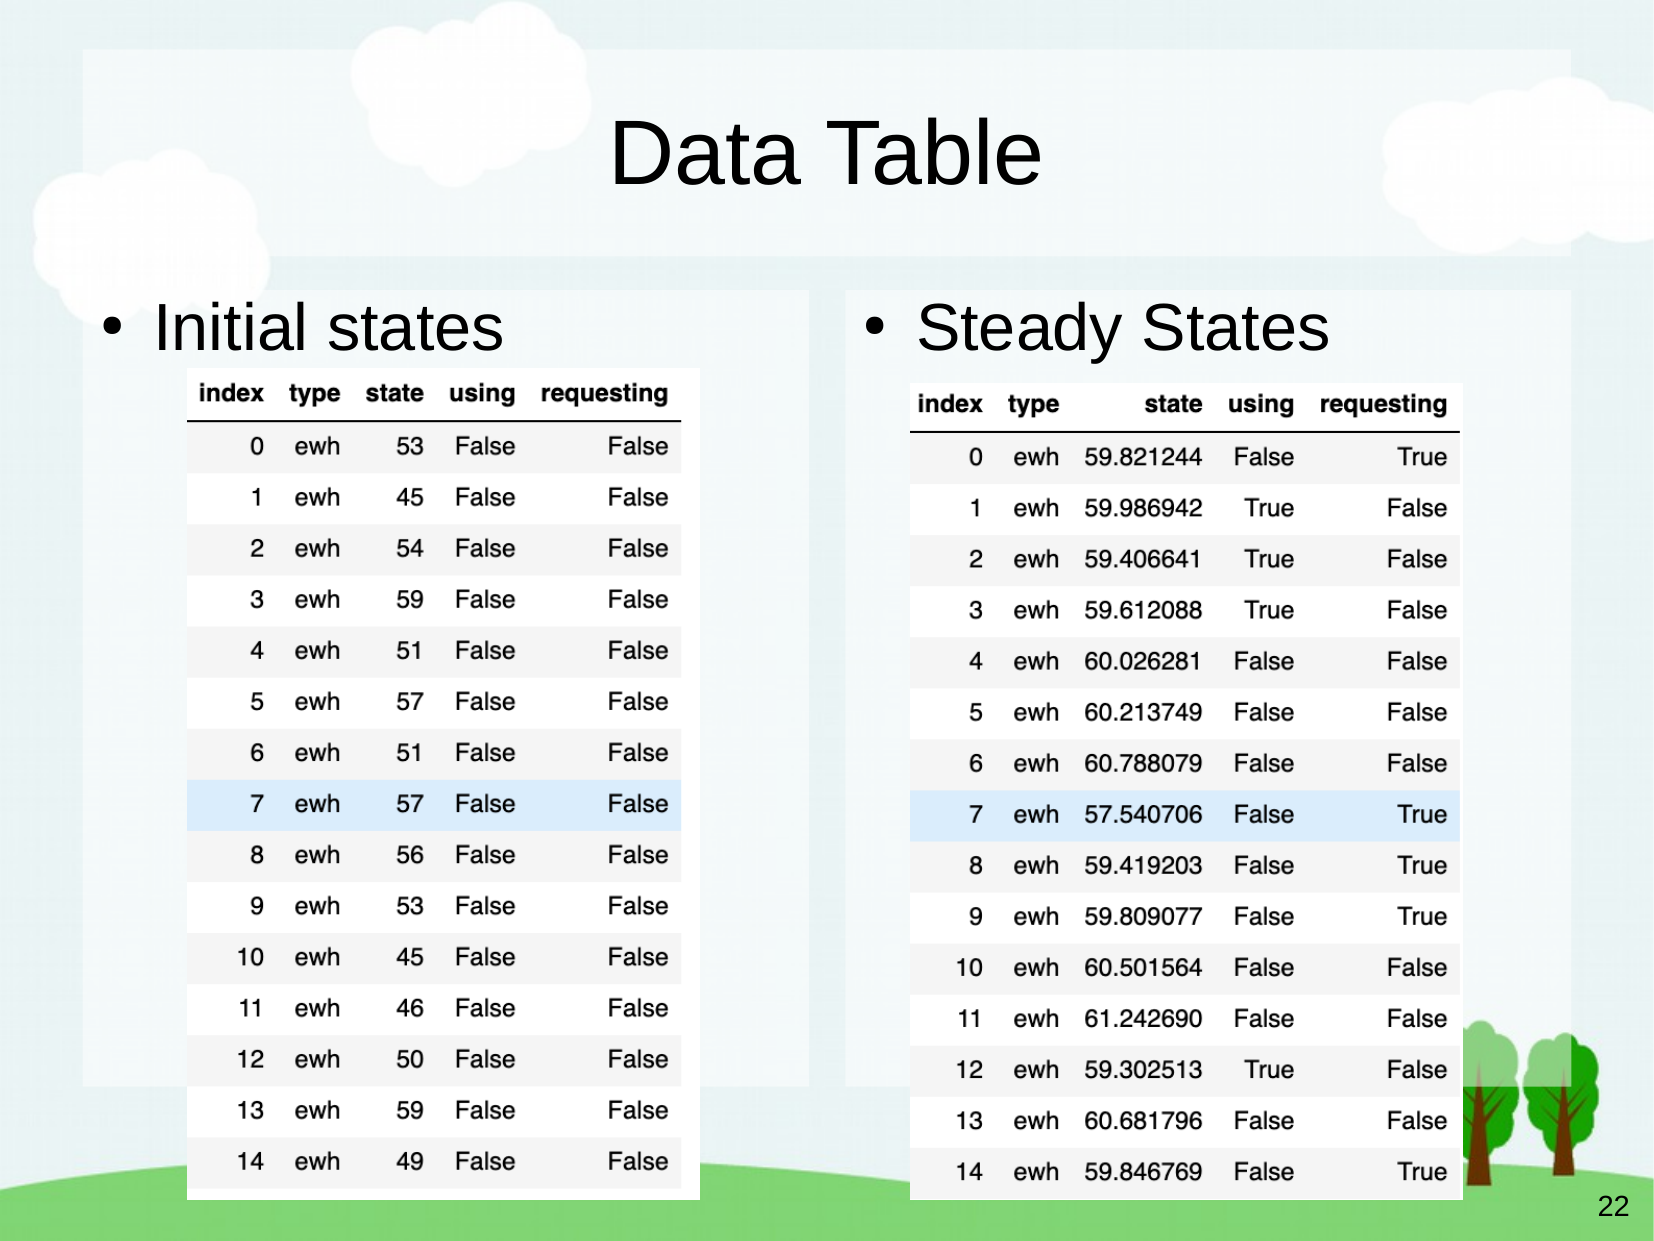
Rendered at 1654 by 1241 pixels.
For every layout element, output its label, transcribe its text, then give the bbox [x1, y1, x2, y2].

picture [0, 0, 1654, 1241]
list Steady States [845, 290, 1572, 1087]
title Data Table [82, 49, 1571, 257]
list Initial states [82, 290, 809, 1087]
